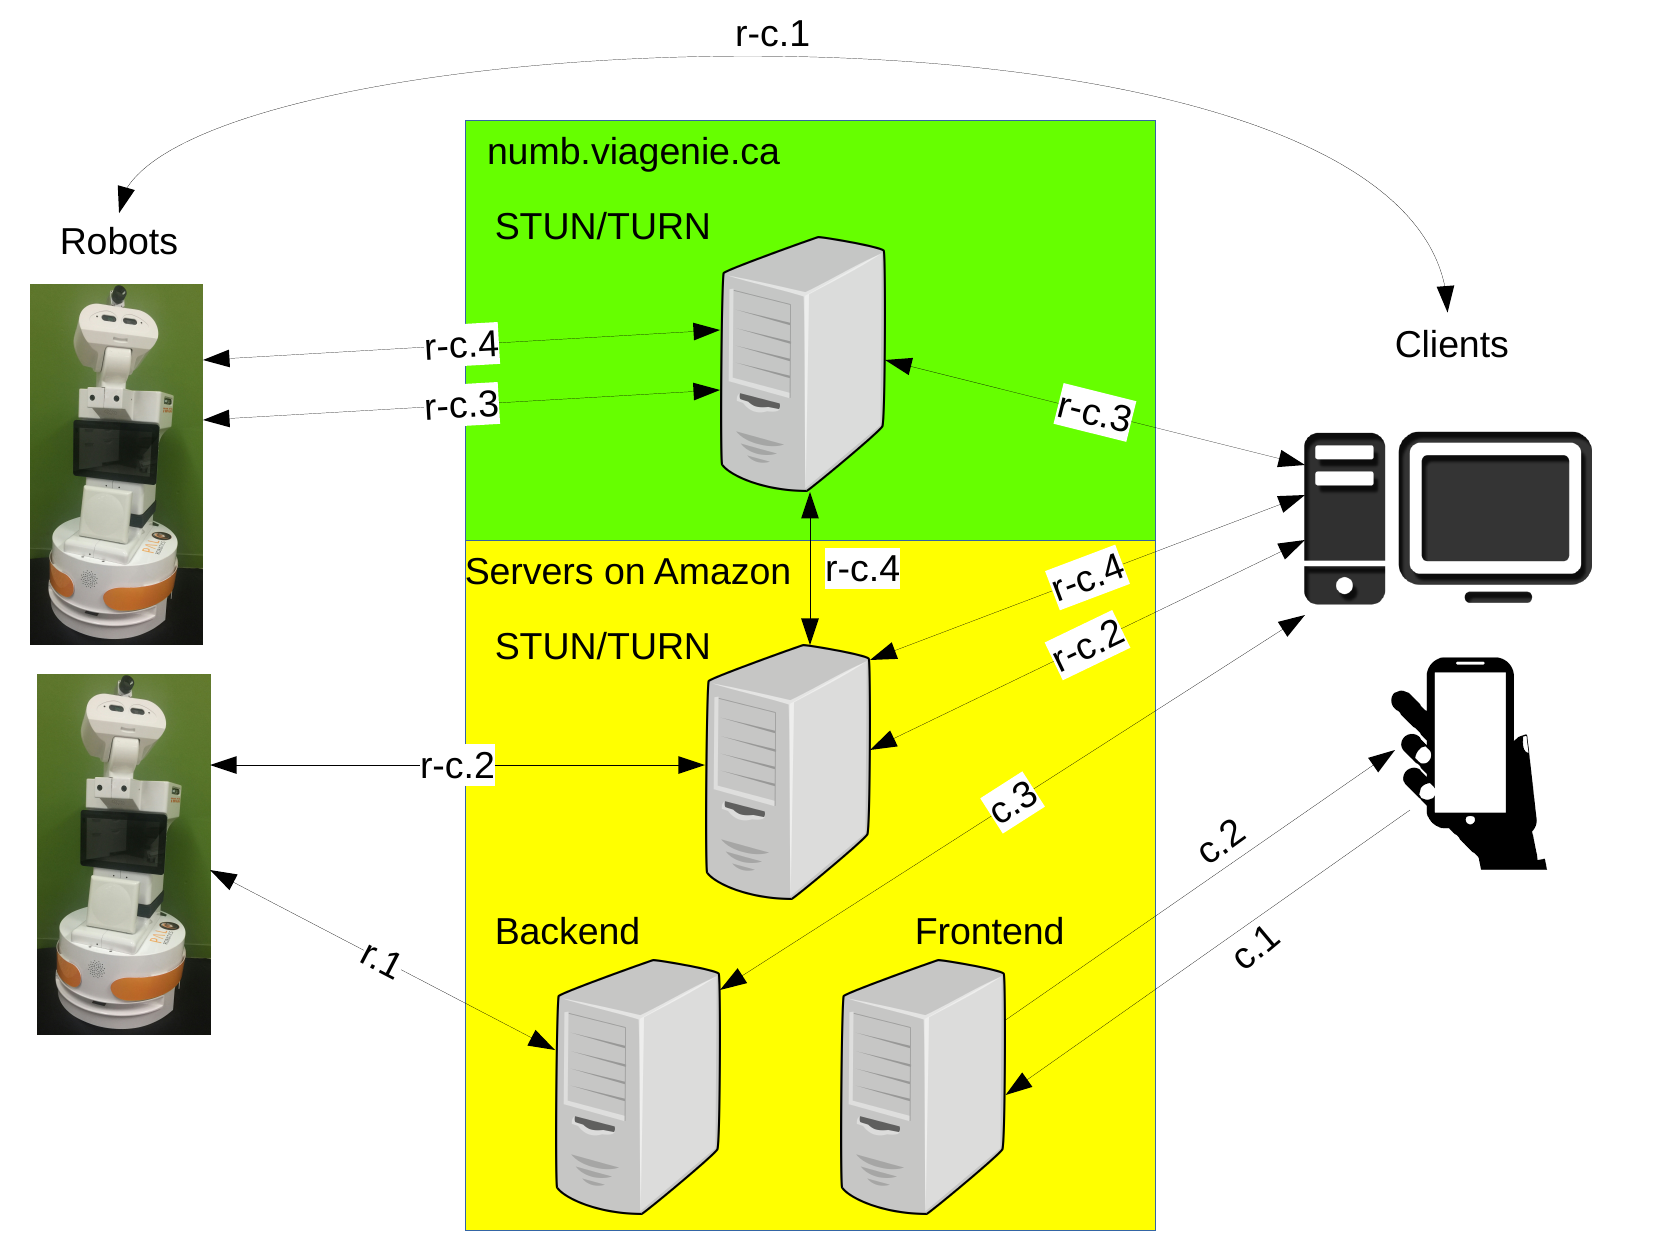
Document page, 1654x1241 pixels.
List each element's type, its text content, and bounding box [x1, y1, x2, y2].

text_box STUN/TURN [480, 618, 727, 676]
picture [720, 236, 886, 492]
text_box Robots [45, 213, 194, 271]
text_box [465, 712, 1156, 1231]
text_box r-c.4 [810, 540, 916, 597]
picture [37, 674, 211, 1036]
text_box [465, 331, 720, 402]
picture [555, 959, 721, 1216]
text_box c.1 [1206, 899, 1304, 994]
text_box [465, 391, 810, 765]
text_box [465, 120, 1156, 427]
text_box r-c.1 [720, 5, 826, 62]
text_box c.2 [1171, 795, 1270, 888]
picture [1290, 312, 1606, 628]
text_box Backend [480, 903, 656, 961]
text_box Servers on Amazon [450, 543, 807, 601]
picture [1362, 657, 1576, 871]
picture [705, 644, 871, 901]
text_box [465, 766, 857, 1048]
text_box [871, 613, 1156, 892]
text_box Clients [1380, 315, 1524, 373]
text_box [871, 553, 1156, 748]
picture [861, 894, 871, 901]
text_box STUN/TURN [480, 198, 727, 256]
picture [30, 284, 203, 646]
picture [840, 959, 1006, 1216]
text_box [811, 362, 1156, 658]
text_box [1006, 917, 1156, 1093]
text_box Frontend [900, 903, 1080, 961]
text_box numb.viagenie.ca [472, 123, 796, 181]
